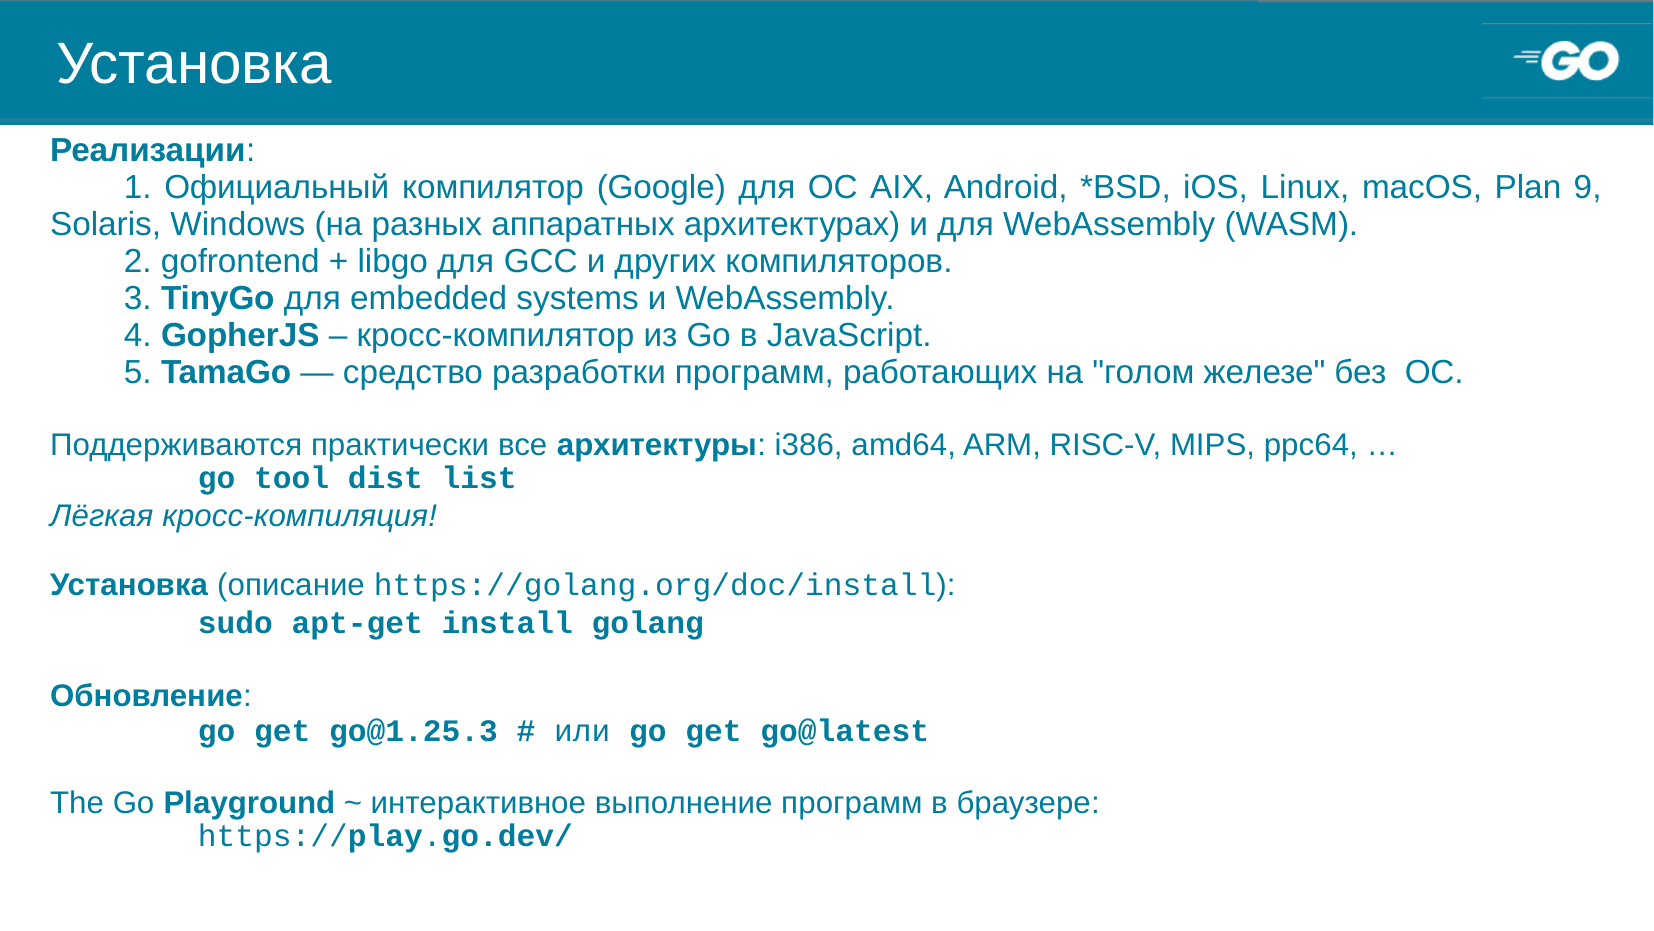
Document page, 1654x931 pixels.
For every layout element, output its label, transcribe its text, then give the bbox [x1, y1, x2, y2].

picture [1542, 41, 1619, 81]
text_box Реализации: 1. Официальный компилятор (Google) для ОС AIX, Android, *BSD, iOS, Linux, macOS, Plan 9, Solaris, Windows (на разных аппаратных архитектурах) и для WebAssembly (WASM). 2. gofrontend + libgo для GCC и других компиляторов. 3. TinyGo для embedded systems и WebAssembly. 4. GopherJS – кросс-компилятор из Go в JavaScript. 5. TamaGo — средство разработки программ, работающих на "голом железе" без ОС. Поддерживаются практически все архитектуры: i386, amd64, ARM, RISC-V, MIPS, ppc64, … go tool dist list Лёгкая кросс-компиляция! Установка (описание https://golang.org/doc/install): sudo apt-get install golang Обновление: go get go@1.25.3 # или go get go@latest The Go Playground ~ интерактивное выполнение программ в браузере: https://play.go.dev/ [35, 124, 1619, 898]
text_box Установка [41, 23, 1495, 104]
